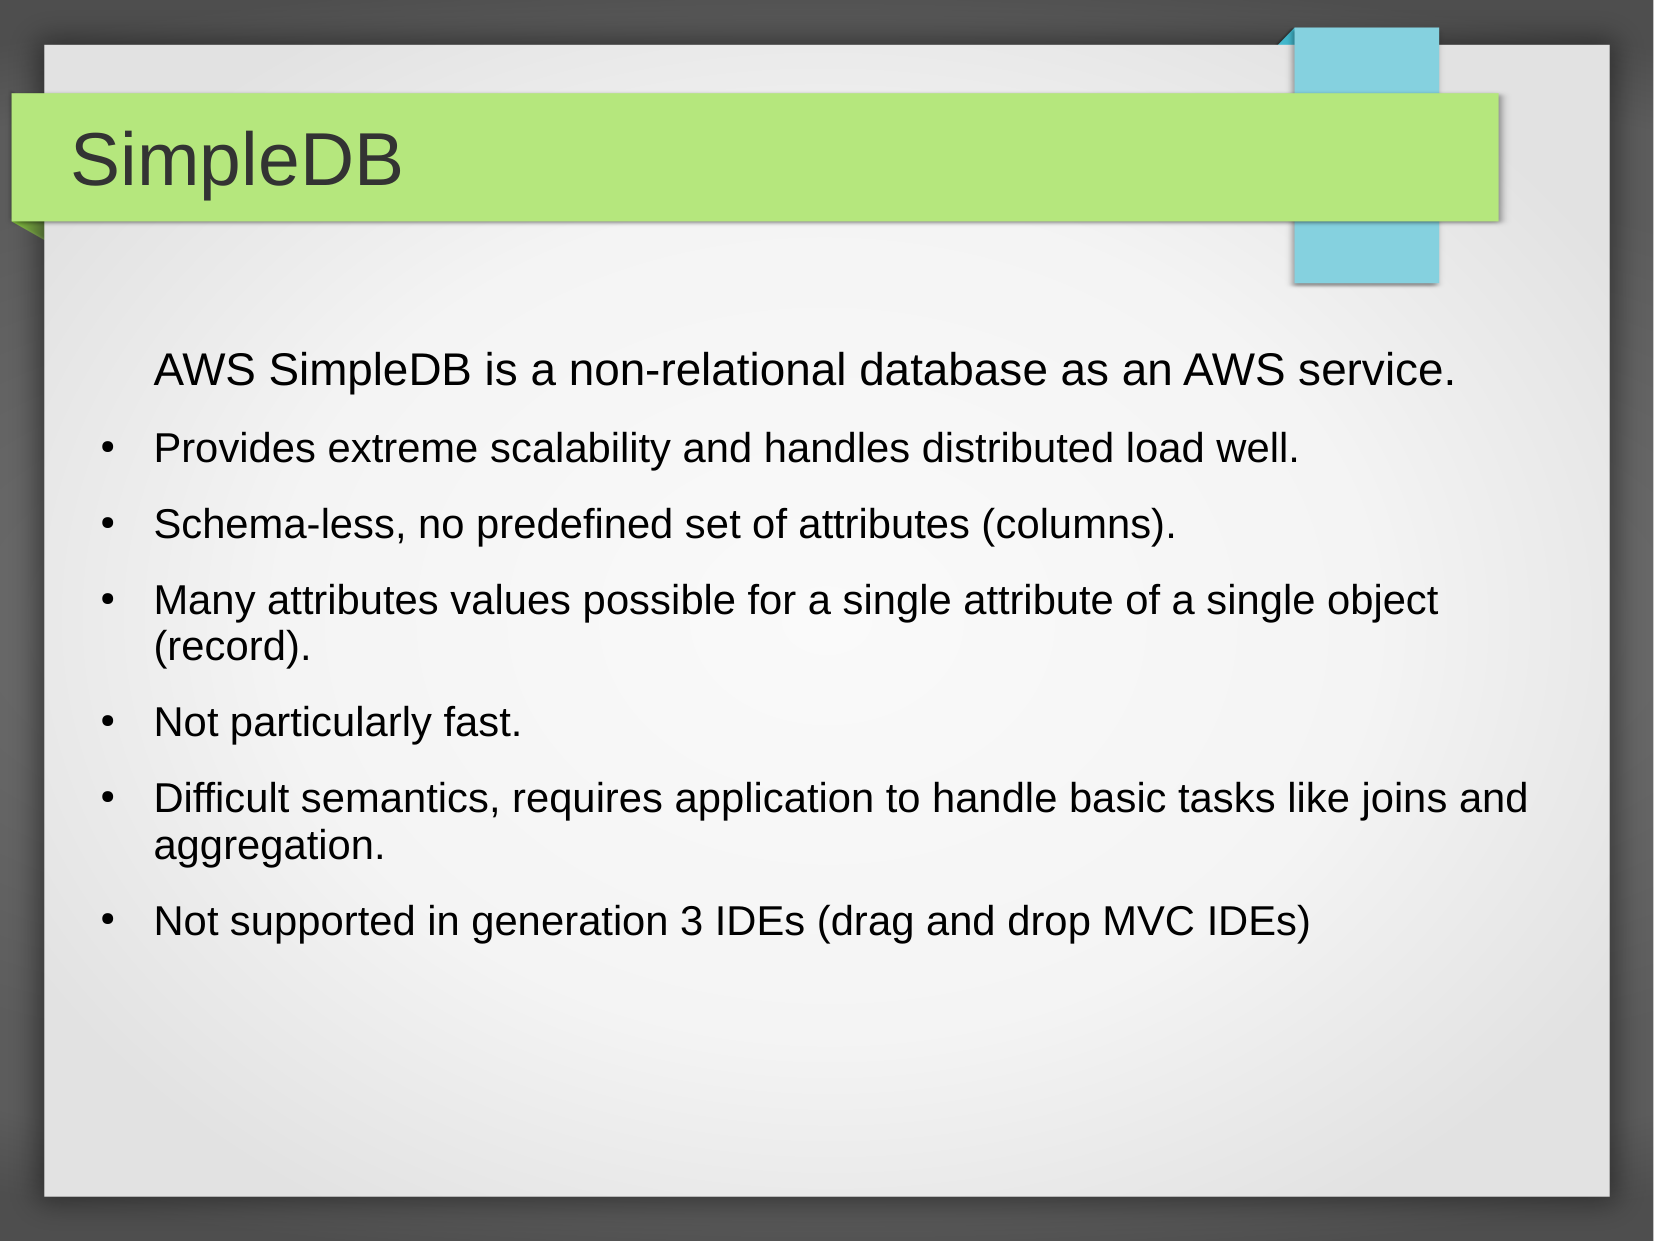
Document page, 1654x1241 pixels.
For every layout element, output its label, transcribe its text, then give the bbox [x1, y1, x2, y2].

picture [0, 0, 1654, 1241]
list AWS SimpleDB is a non-relational database as an AWS service. Provides extreme scalability and handles distributed load well. Schema-less, no predefined set of attributes (columns). Many attributes values possible for a single attribute of a single object (record). Not particularly fast. Difficult semantics, requires application to handle basic tasks like joins and aggregation. Not supported in generation 3 IDEs (drag and drop MVC IDEs) [82, 343, 1538, 1063]
title SimpleDB [70, 106, 1229, 213]
